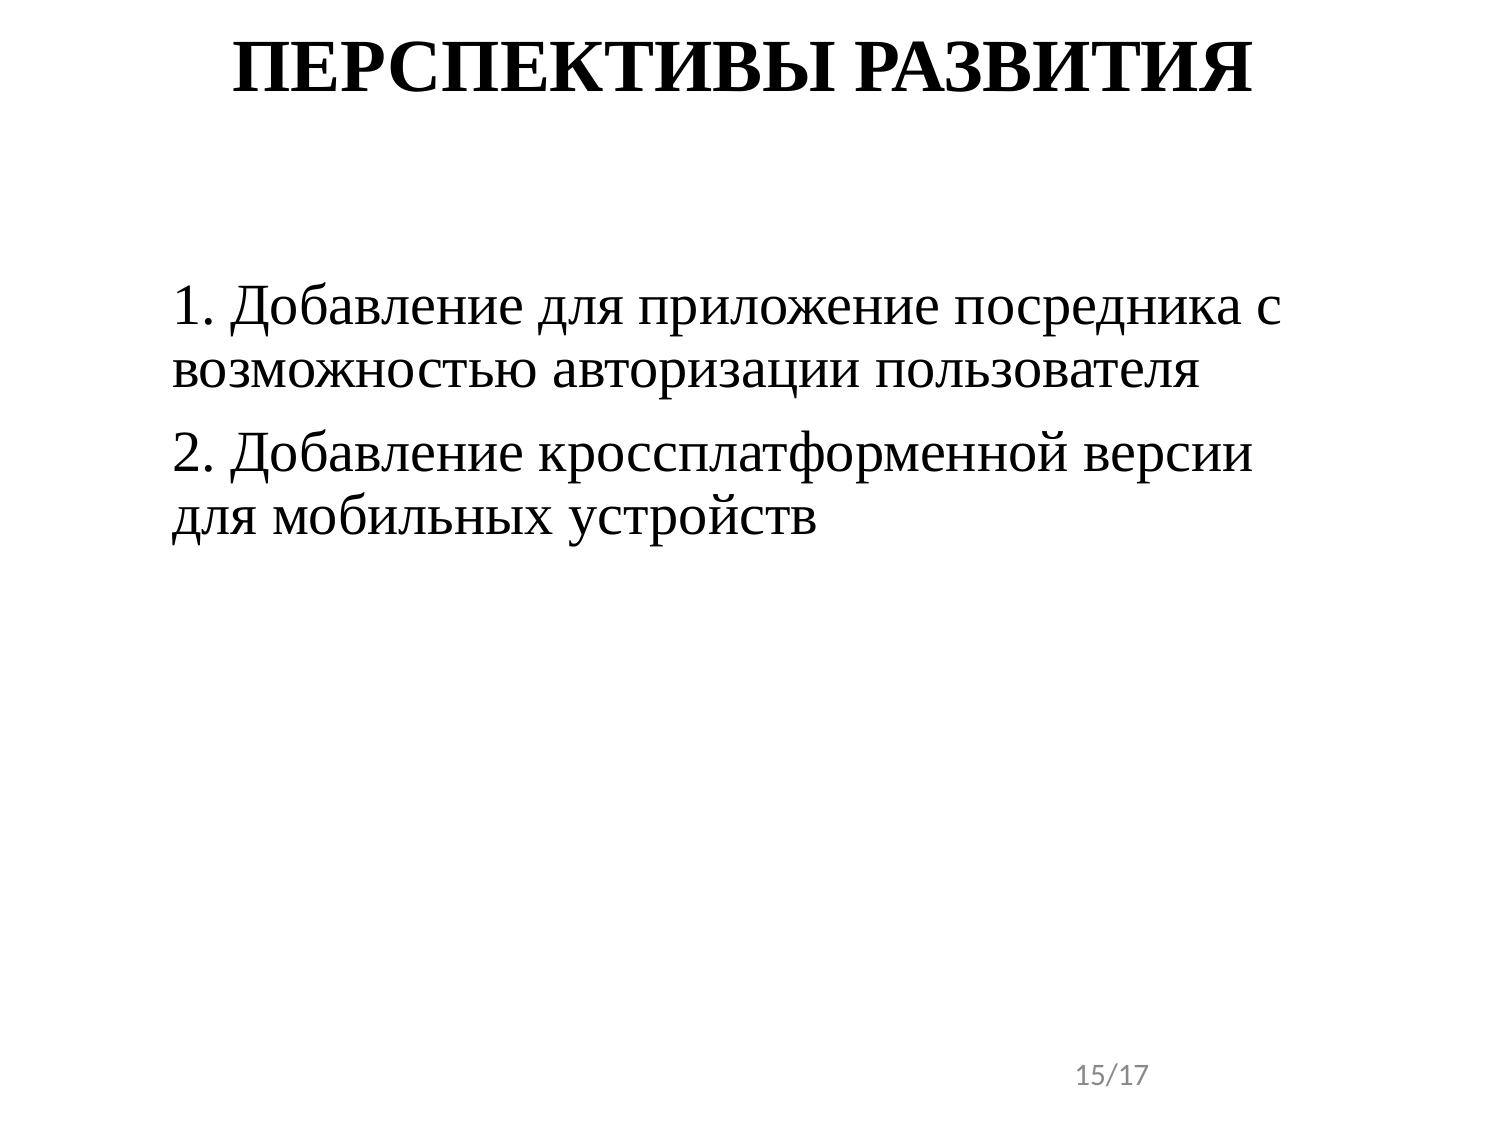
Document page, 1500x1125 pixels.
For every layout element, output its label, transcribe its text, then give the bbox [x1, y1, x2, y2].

title ПЕРСПЕКТИВЫ РАЗВИТИЯ [0, 0, 1494, 135]
slide_number 15/17 [1059, 1042, 1397, 1103]
list 1. Добавление для приложение посредника с возможностью авторизации пользователя 2. Добавление кроссплатформенной версии для мобильных устройств [160, 269, 1340, 805]
